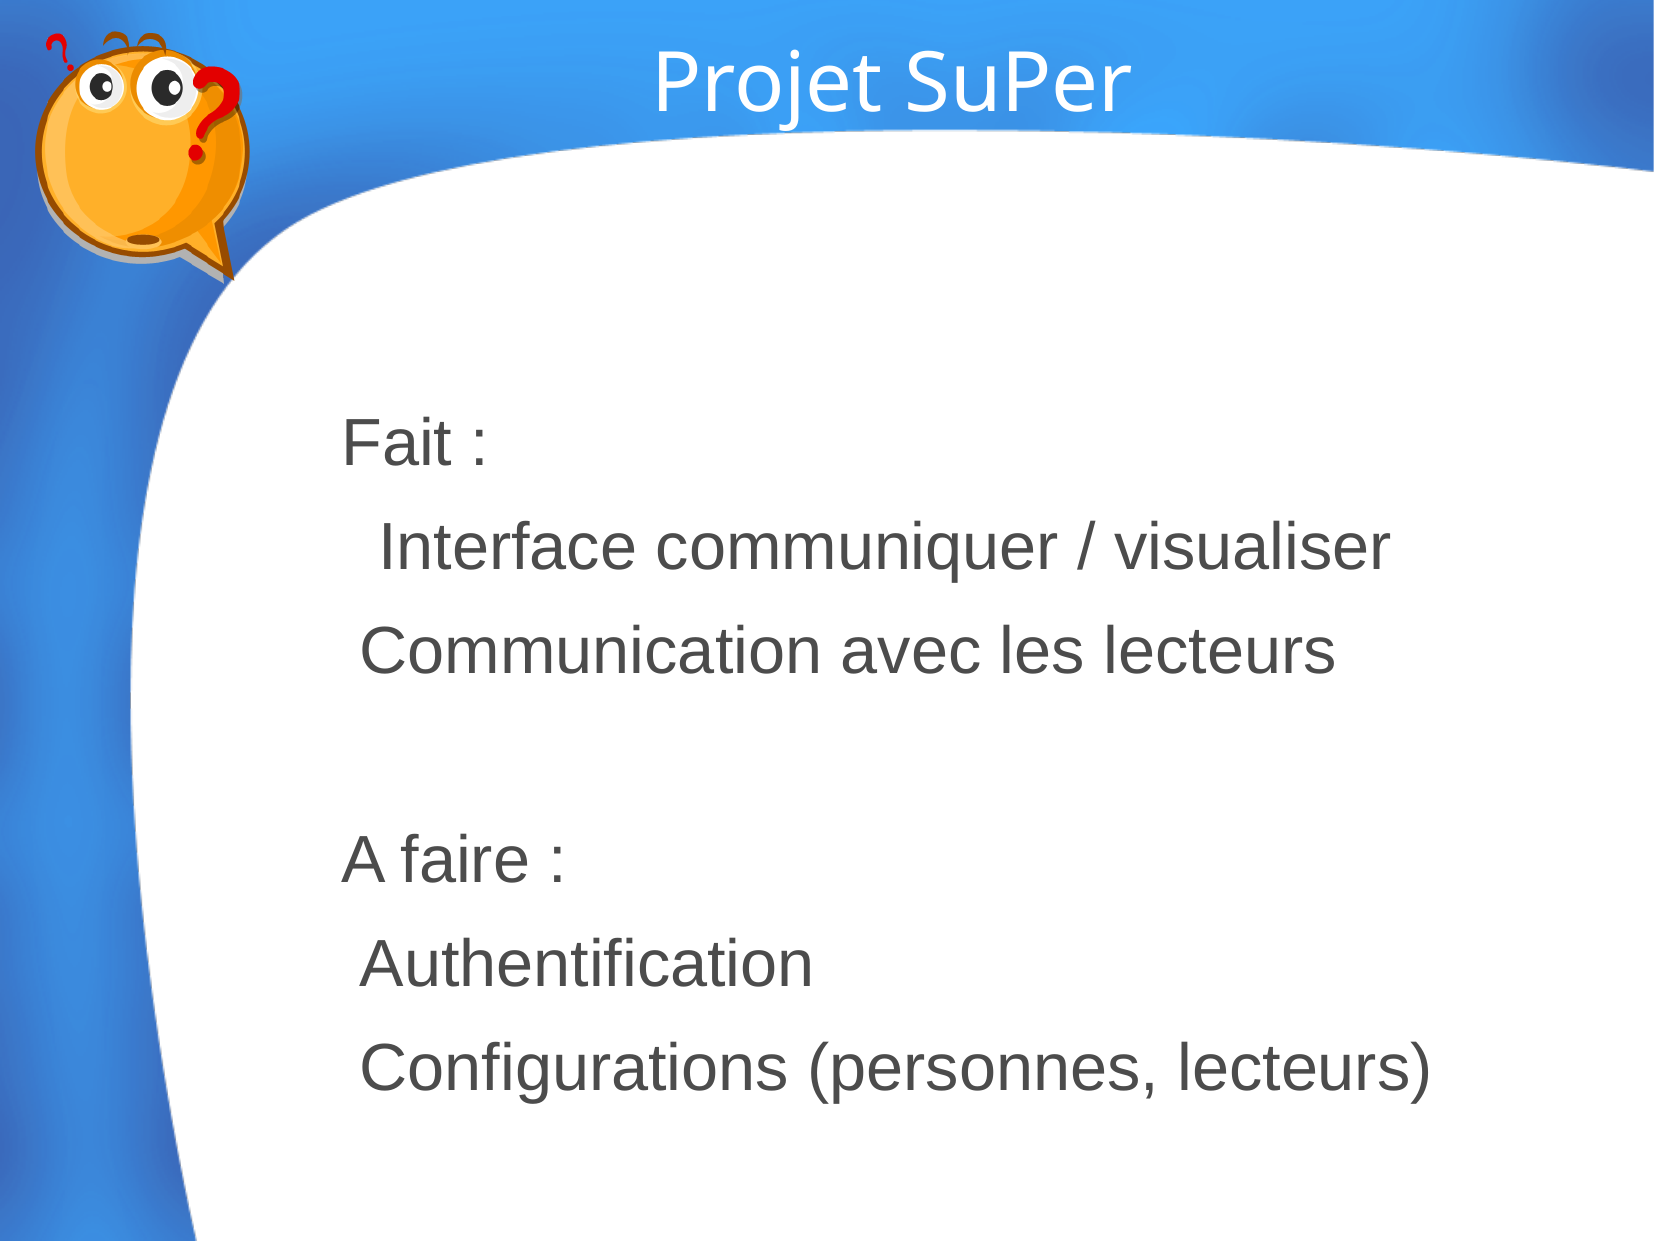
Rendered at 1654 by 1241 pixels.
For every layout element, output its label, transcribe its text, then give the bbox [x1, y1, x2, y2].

title Projet SuPer [300, 12, 1486, 148]
picture [0, 0, 1654, 1241]
list Fait : Interface communiquer / visualiser Communication avec les lecteurs A faire : Authentification Configurations (personnes, lecteurs) [300, 405, 1591, 1126]
list Conclusion [255, 210, 1426, 354]
